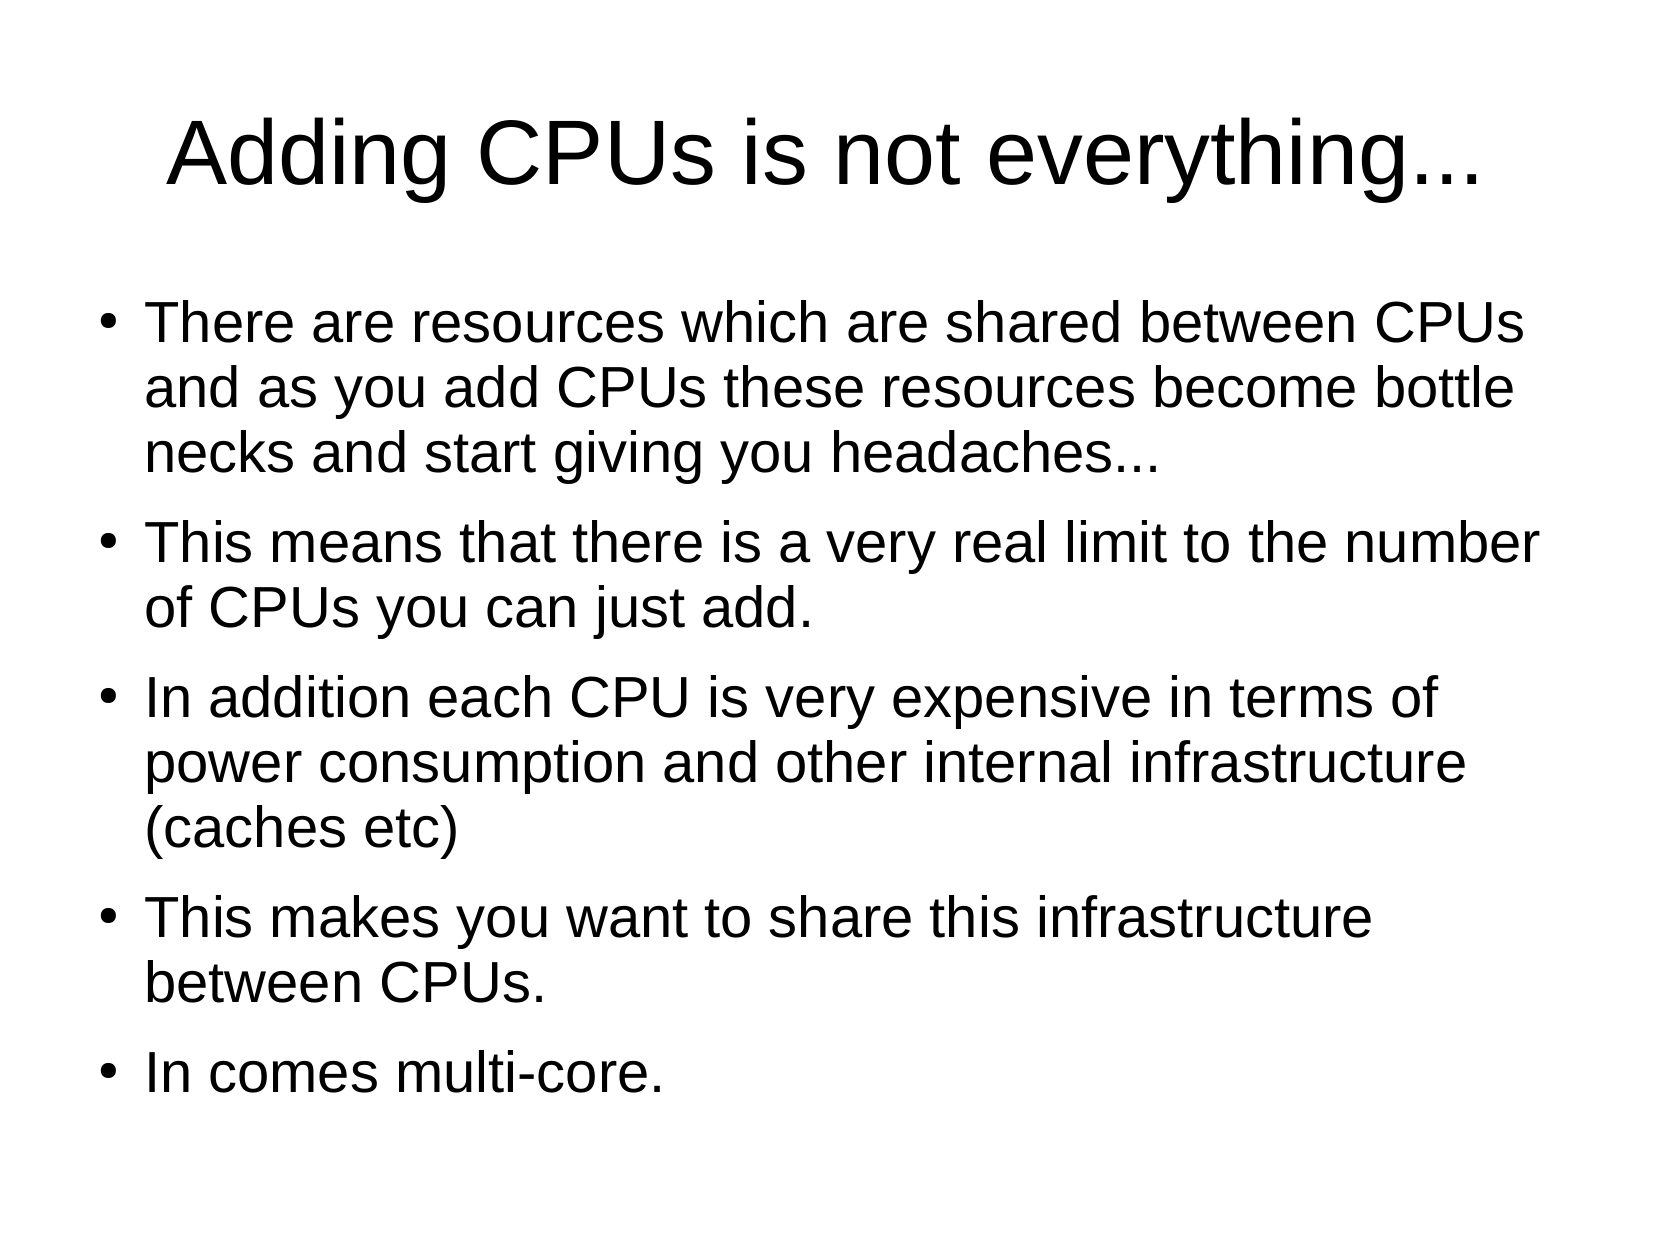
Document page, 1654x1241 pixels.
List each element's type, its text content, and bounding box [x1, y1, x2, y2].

title Adding CPUs is not everything... [82, 49, 1571, 257]
list There are resources which are shared between CPUs and as you add CPUs these resources become bottle necks and start giving you headaches... This means that there is a very real limit to the number of CPUs you can just add. In addition each CPU is very expensive in terms of power consumption and other internal infrastructure (caches etc) This makes you want to share this infrastructure between CPUs. In comes multi-core. [82, 290, 1571, 1109]
